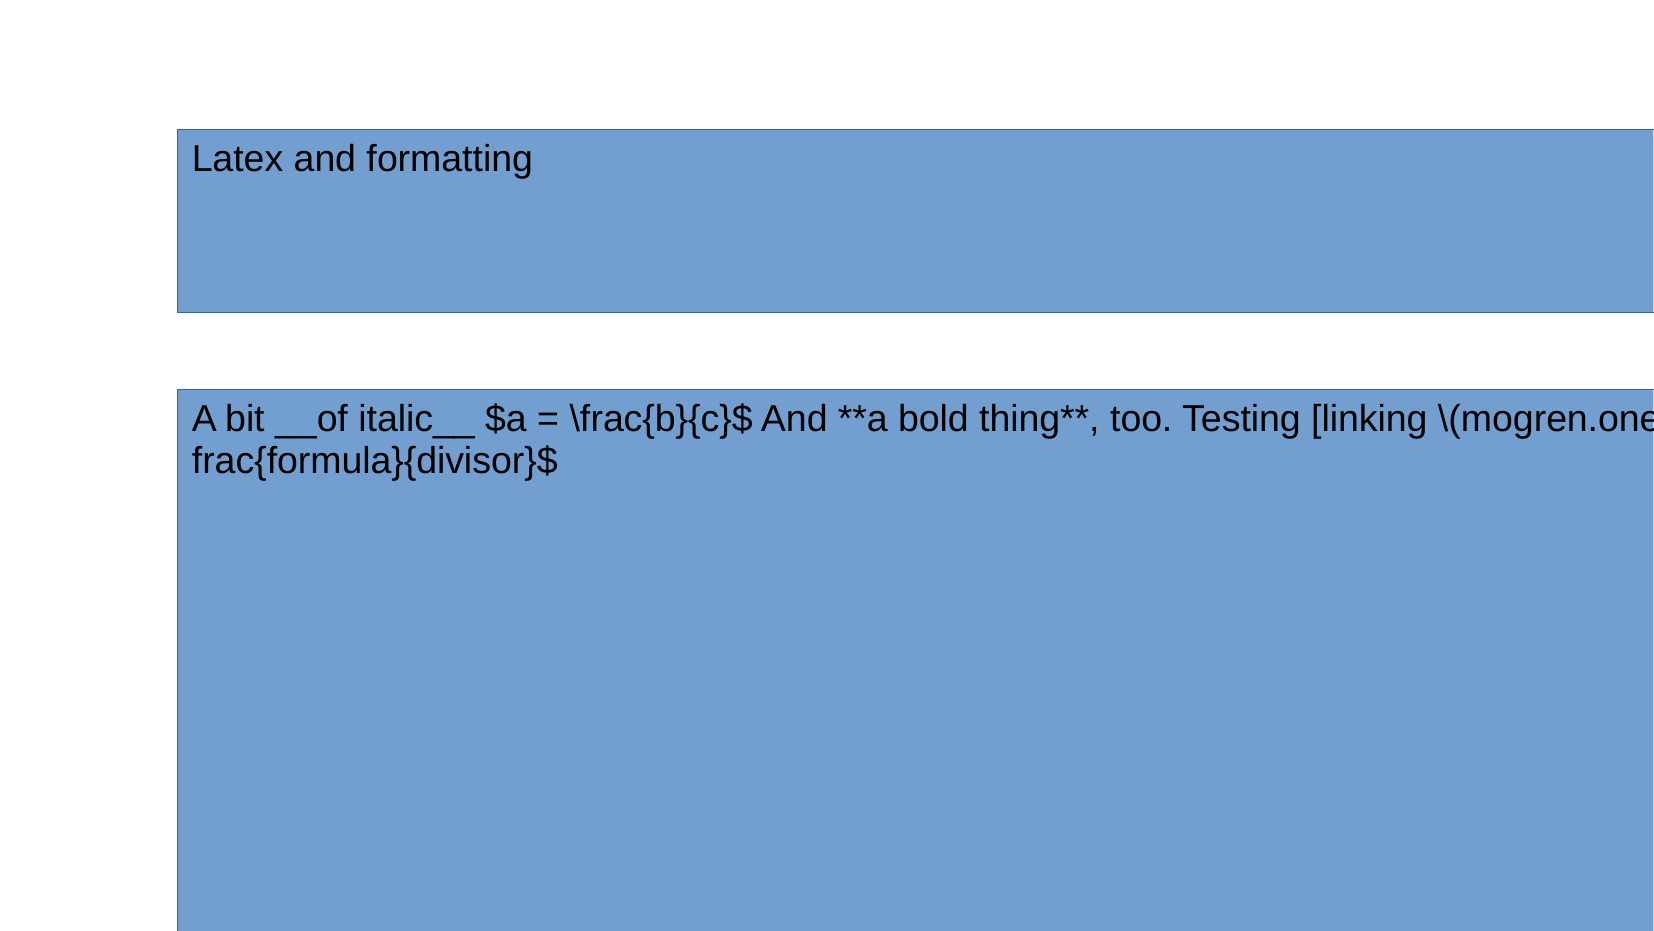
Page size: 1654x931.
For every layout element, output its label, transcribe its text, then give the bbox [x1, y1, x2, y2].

text_box Latex and formatting [177, 129, 1654, 313]
text_box A bit __of italic__ $a = \frac{b}{c}$ And **a bold thing**, too. Testing [linking \(mogren.one\)](http://mogren.one/), too. A text, following with a $\frac{formula}{divisor}$ [177, 389, 1654, 931]
